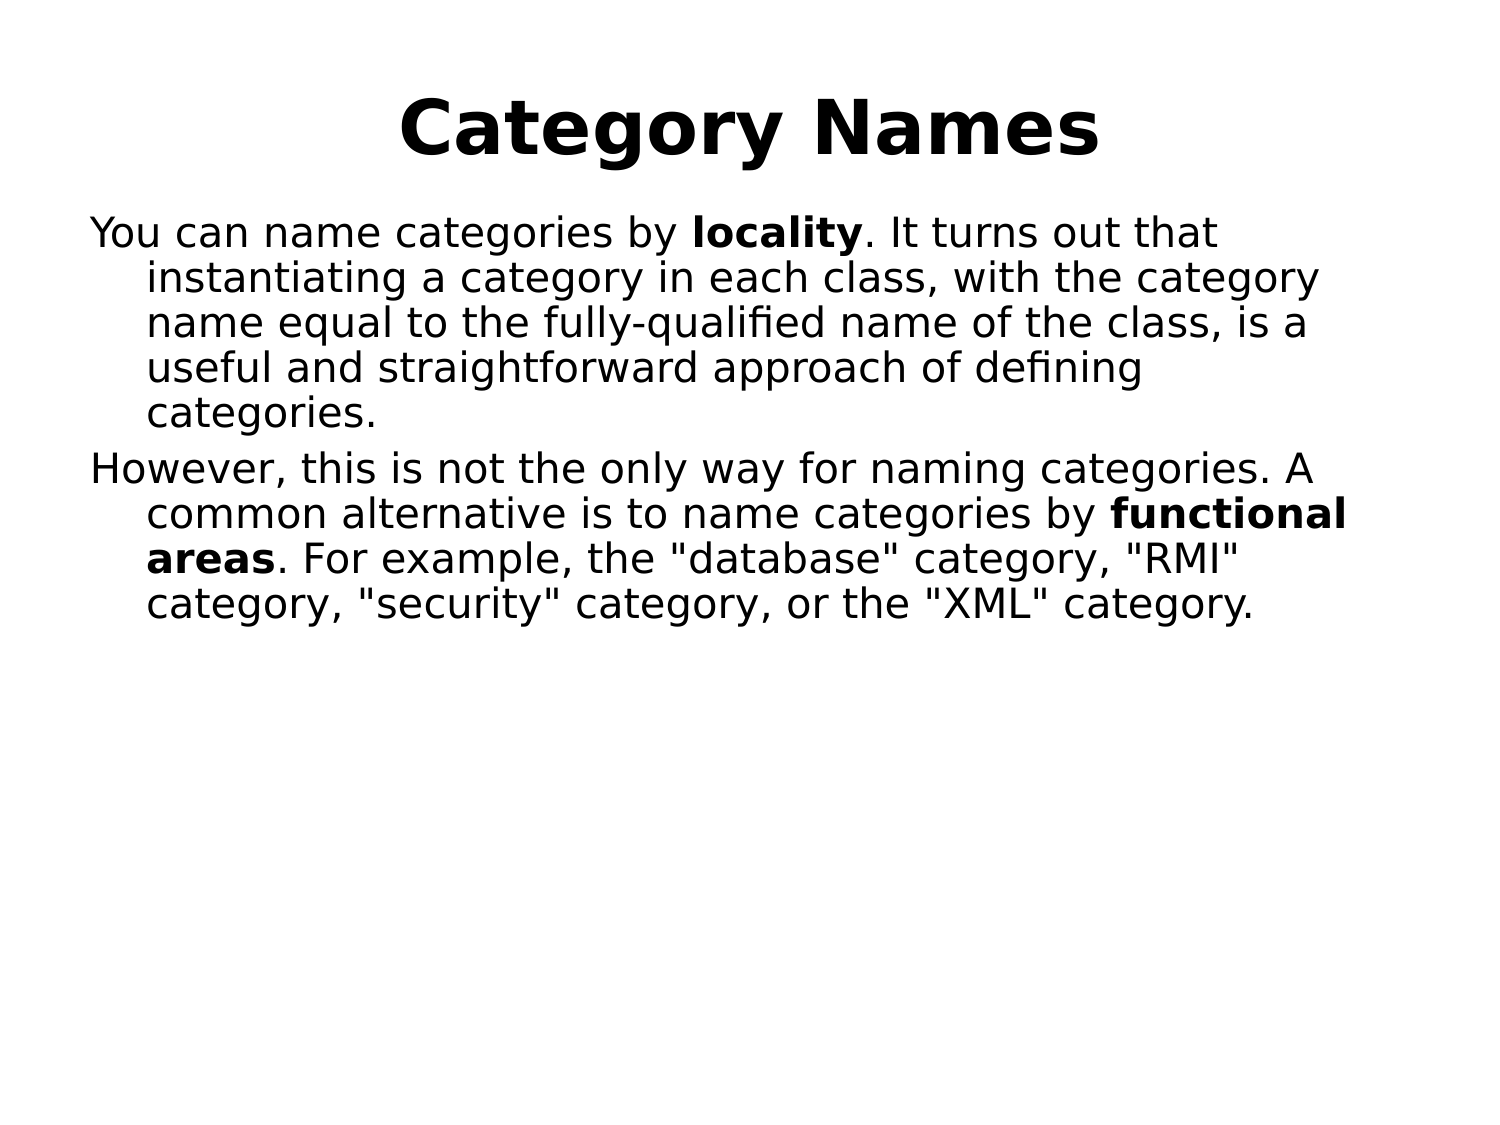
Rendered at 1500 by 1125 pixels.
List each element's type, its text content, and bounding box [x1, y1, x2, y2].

list You can name categories by locality. It turns out that instantiating a category in each class, with the category name equal to the fully-qualified name of the class, is a useful and straightforward approach of defining categories. However, this is not the only way for naming categories. A common alternative is to name categories by functional areas. For example, the "database" category, "RMI" category, "security" category, or the "XML" category. [75, 204, 1395, 1075]
title Category Names [75, 44, 1425, 177]
